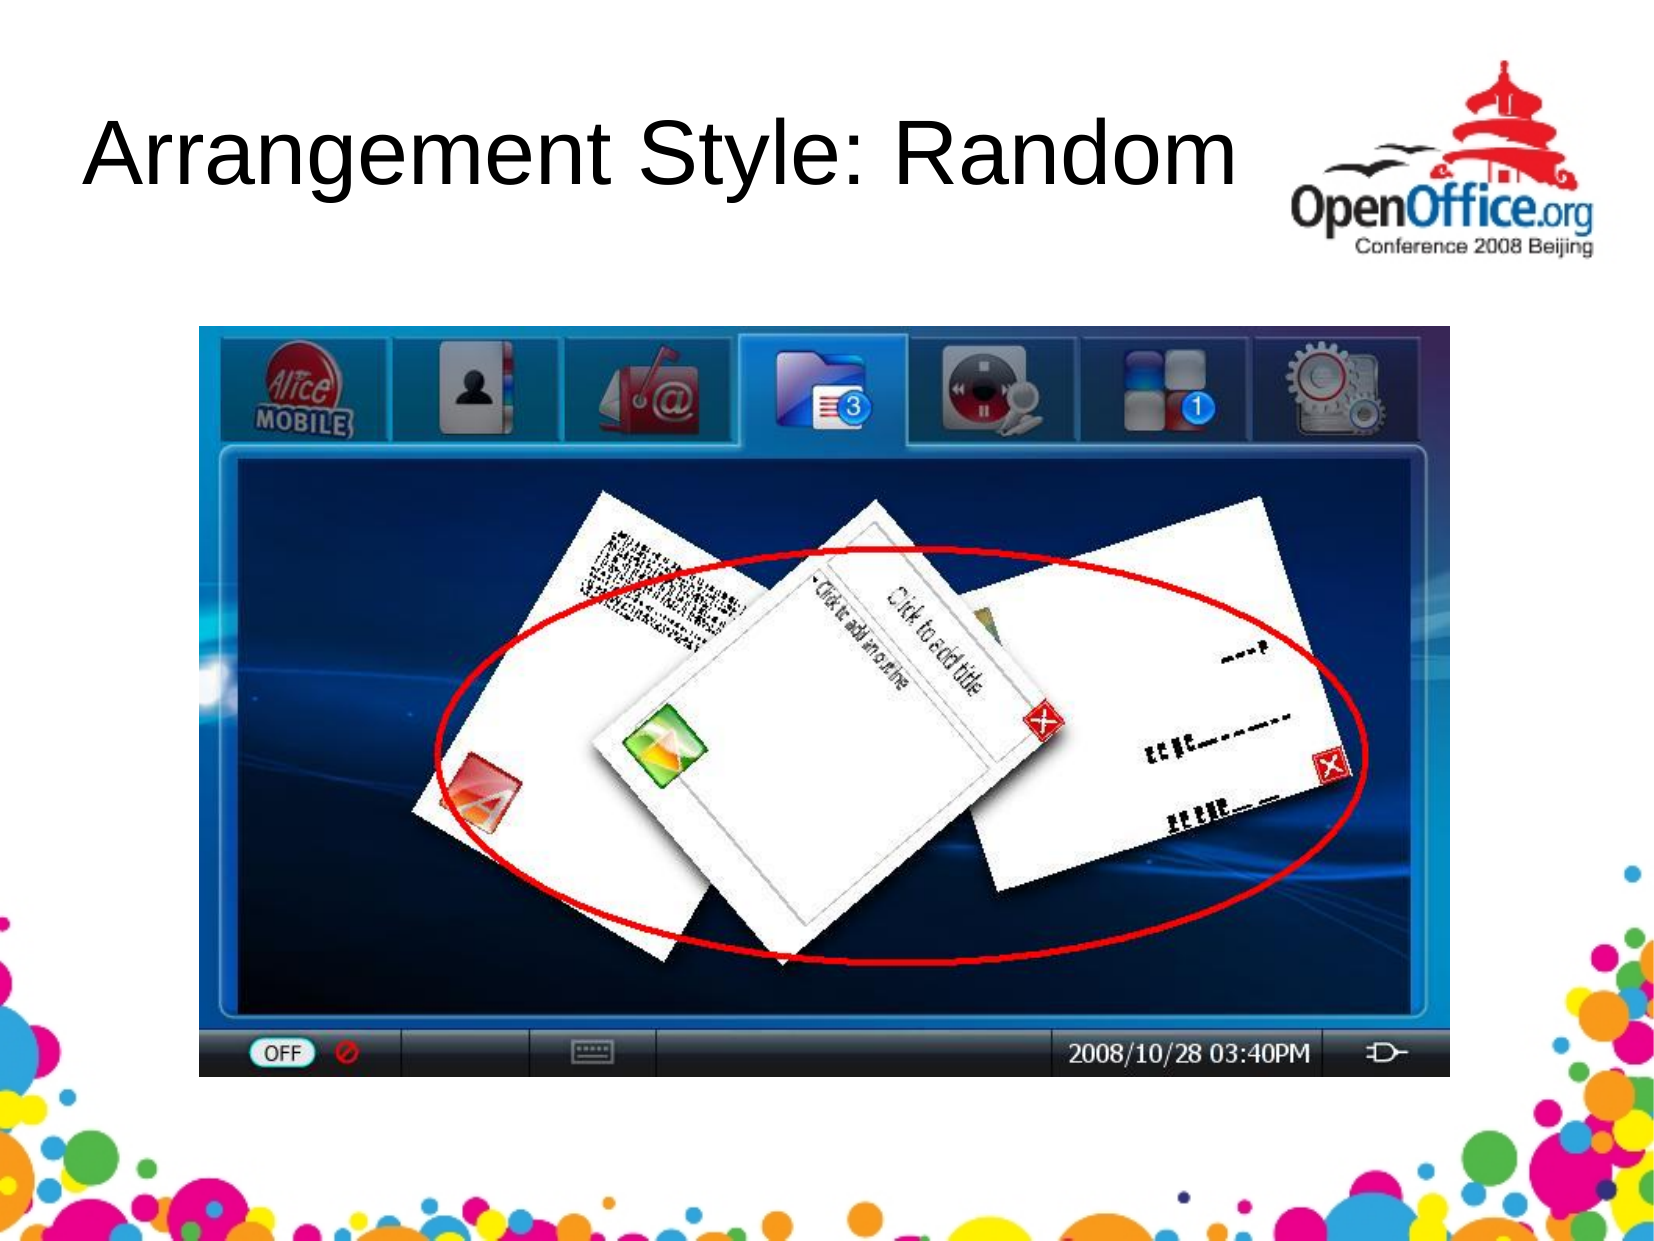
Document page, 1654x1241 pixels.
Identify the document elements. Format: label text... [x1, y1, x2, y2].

list [82, 290, 1571, 1109]
title Arrangement Style: Random [82, 49, 1571, 257]
picture [0, 0, 1654, 1241]
